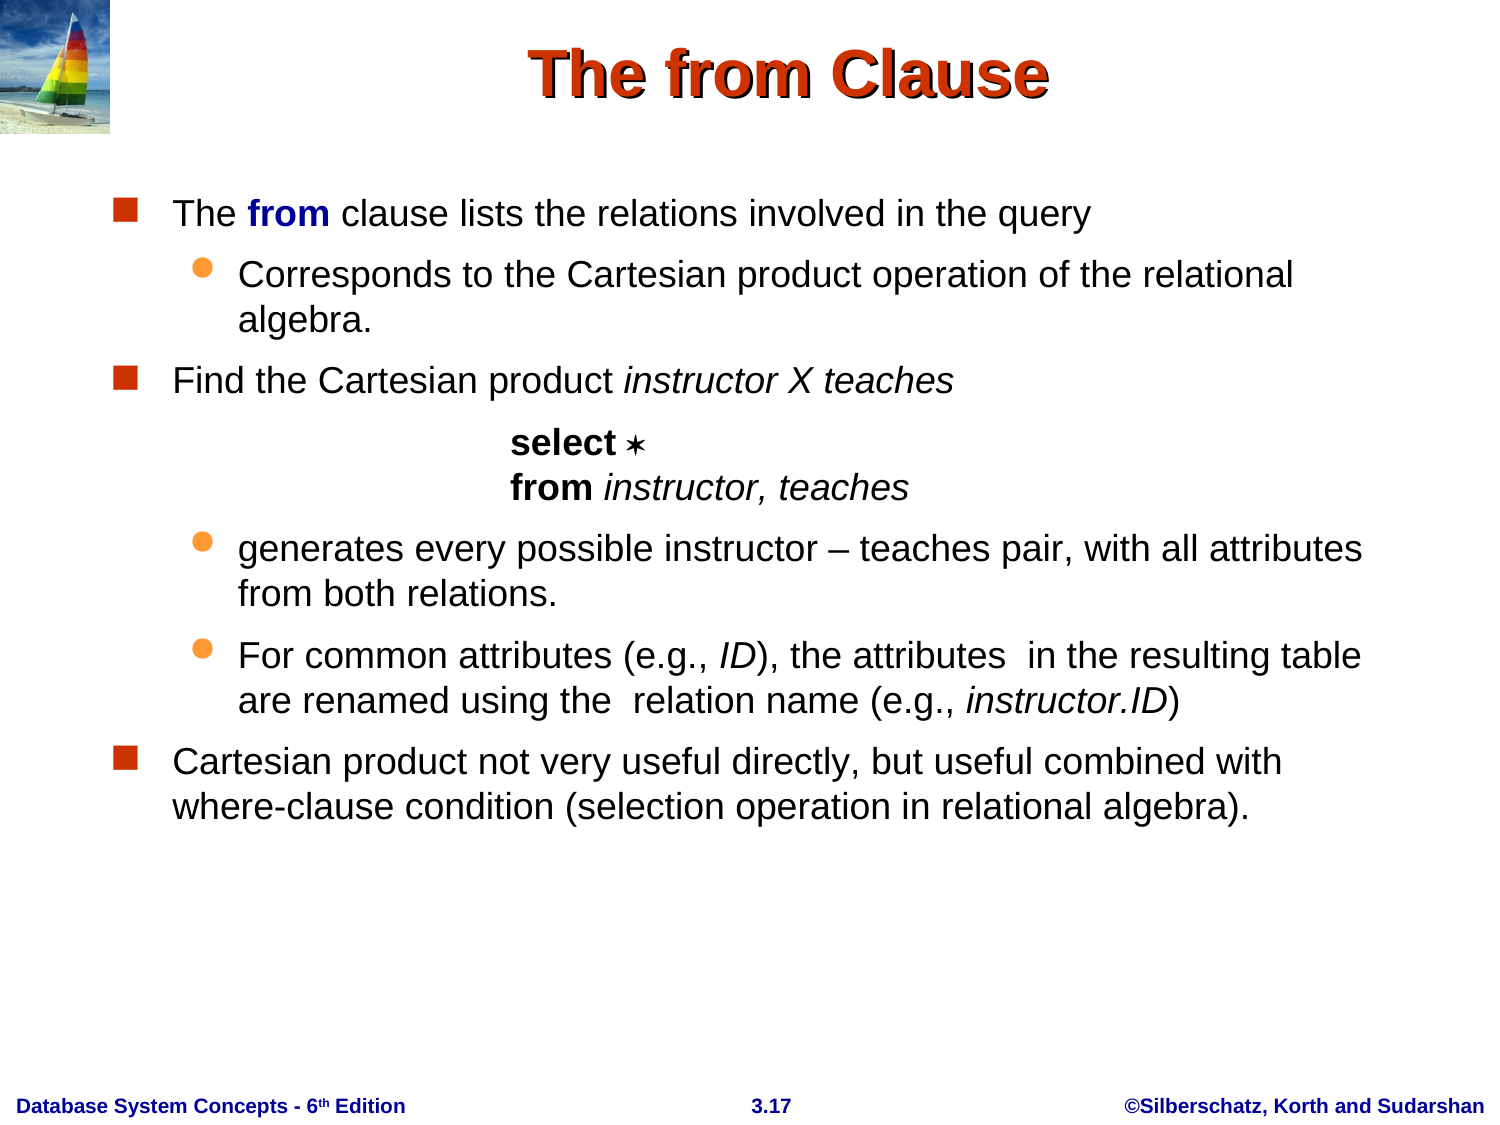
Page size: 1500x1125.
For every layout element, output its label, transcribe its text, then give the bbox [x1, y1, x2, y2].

list The from clause lists the relations involved in the query Corresponds to the Cartesian product operation of the relational algebra. Find the Cartesian product instructor X teaches select  from instructor, teaches generates every possible instructor – teaches pair, with all attributes from both relations. For common attributes (e.g., ID), the attributes in the resulting table are renamed using the relation name (e.g., instructor.ID) Cartesian product not very useful directly, but useful combined with where-clause condition (selection operation in relational algebra). [101, 181, 1381, 1006]
picture [0, 0, 110, 134]
title The from Clause [125, 19, 1451, 120]
